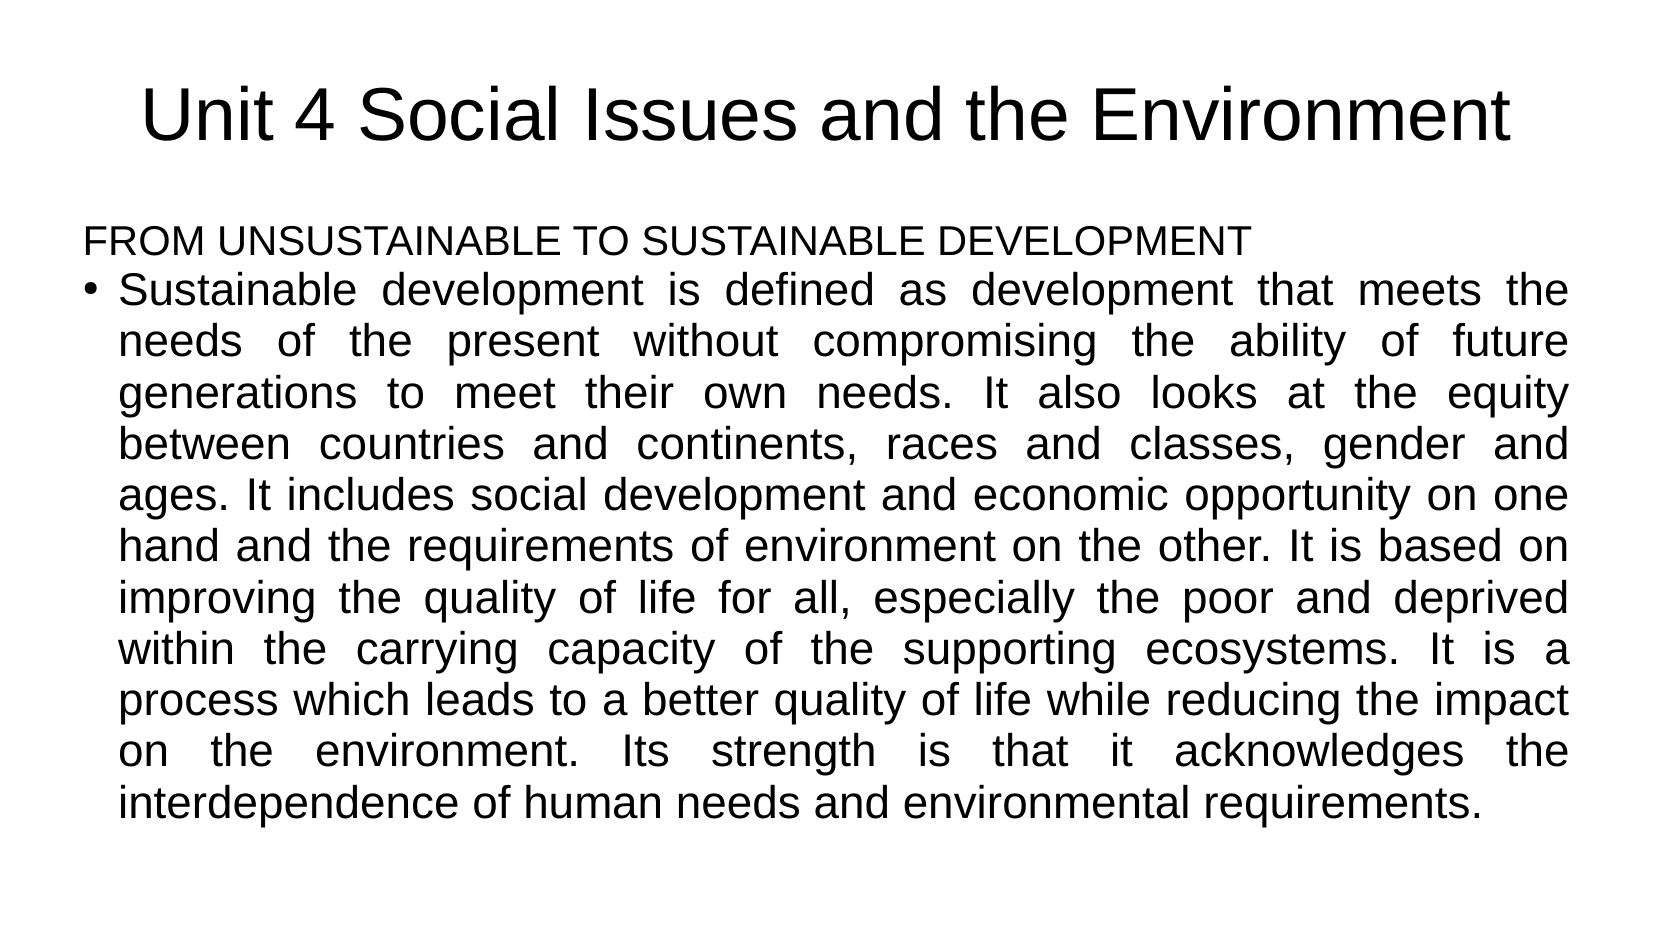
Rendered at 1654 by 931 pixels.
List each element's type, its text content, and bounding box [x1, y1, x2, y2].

title Unit 4 Social Issues and the Environment [82, 37, 1571, 193]
subtitle FROM UNSUSTAINABLE TO SUSTAINABLE DEVELOPMENT Sustainable development is defined as development that meets the needs of the present without compromising the ability of future generations to meet their own needs. It also looks at the equity between countries and continents, races and classes, gender and ages. It includes social development and economic opportunity on one hand and the requirements of environment on the other. It is based on improving the quality of life for all, especially the poor and deprived within the carrying capacity of the supporting ecosystems. It is a process which leads to a better quality of life while reducing the impact on the environment. Its strength is that it acknowledges the interdependence of human needs and environmental requirements. [82, 217, 1571, 886]
